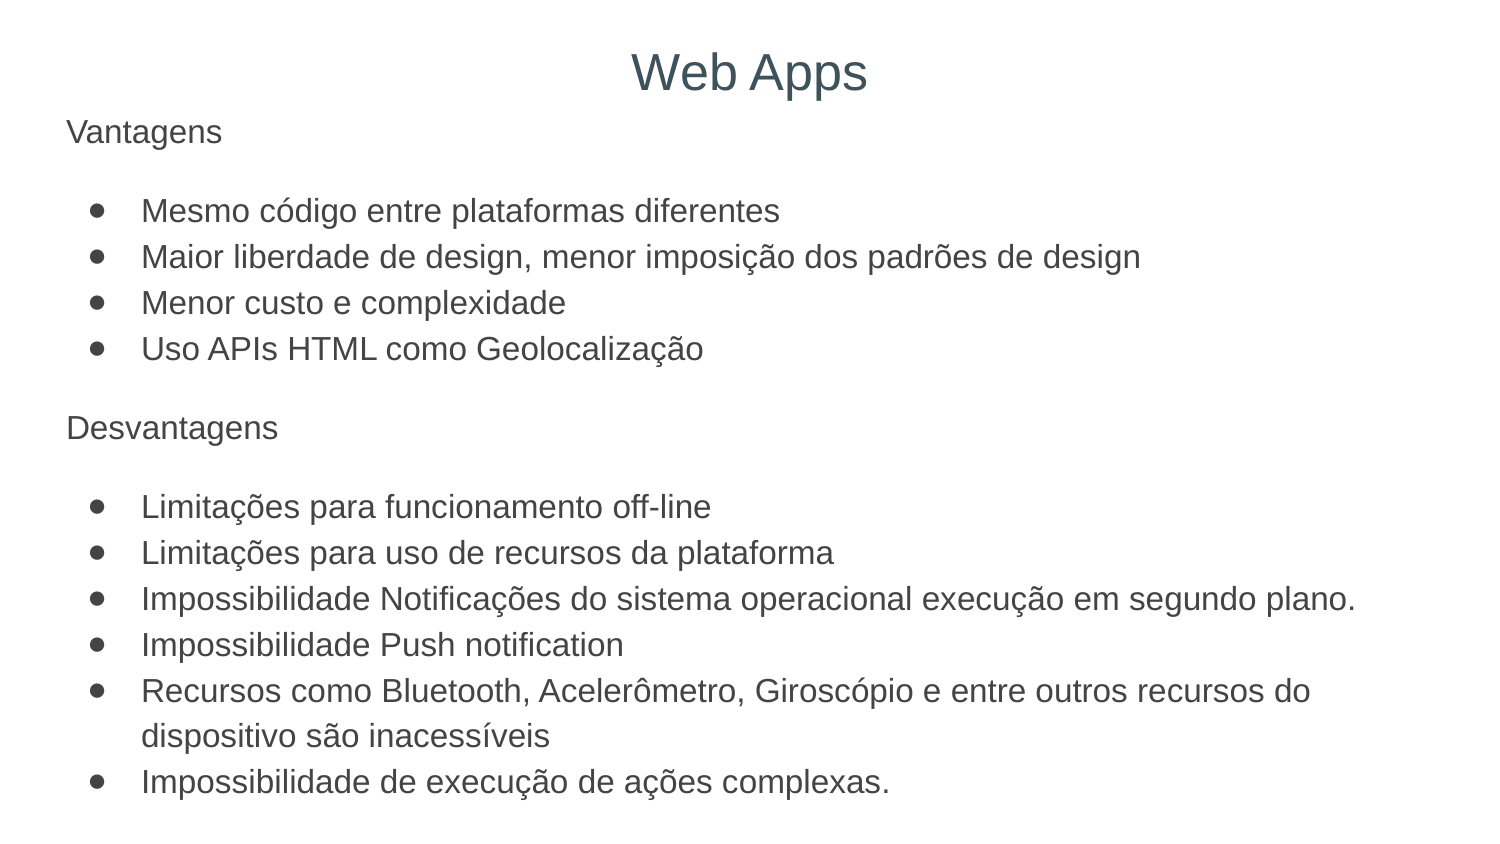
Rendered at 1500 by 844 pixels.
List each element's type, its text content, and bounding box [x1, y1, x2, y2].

text_box Web Apps [437, 23, 1063, 144]
list Vantagens Mesmo código entre plataformas diferentes Maior liberdade de design, menor imposição dos padrões de design Menor custo e complexidade Uso APIs HTML como Geolocalização Desvantagens Limitações para funcionamento off-line Limitações para uso de recursos da plataforma Impossibilidade Notificações do sistema operacional execução em segundo plano. Impossibilidade Push notification Recursos como Bluetooth, Acelerômetro, Giroscópio e entre outros recursos do dispositivo são inacessíveis Impossibilidade de execução de ações complexas. [51, 89, 1449, 712]
